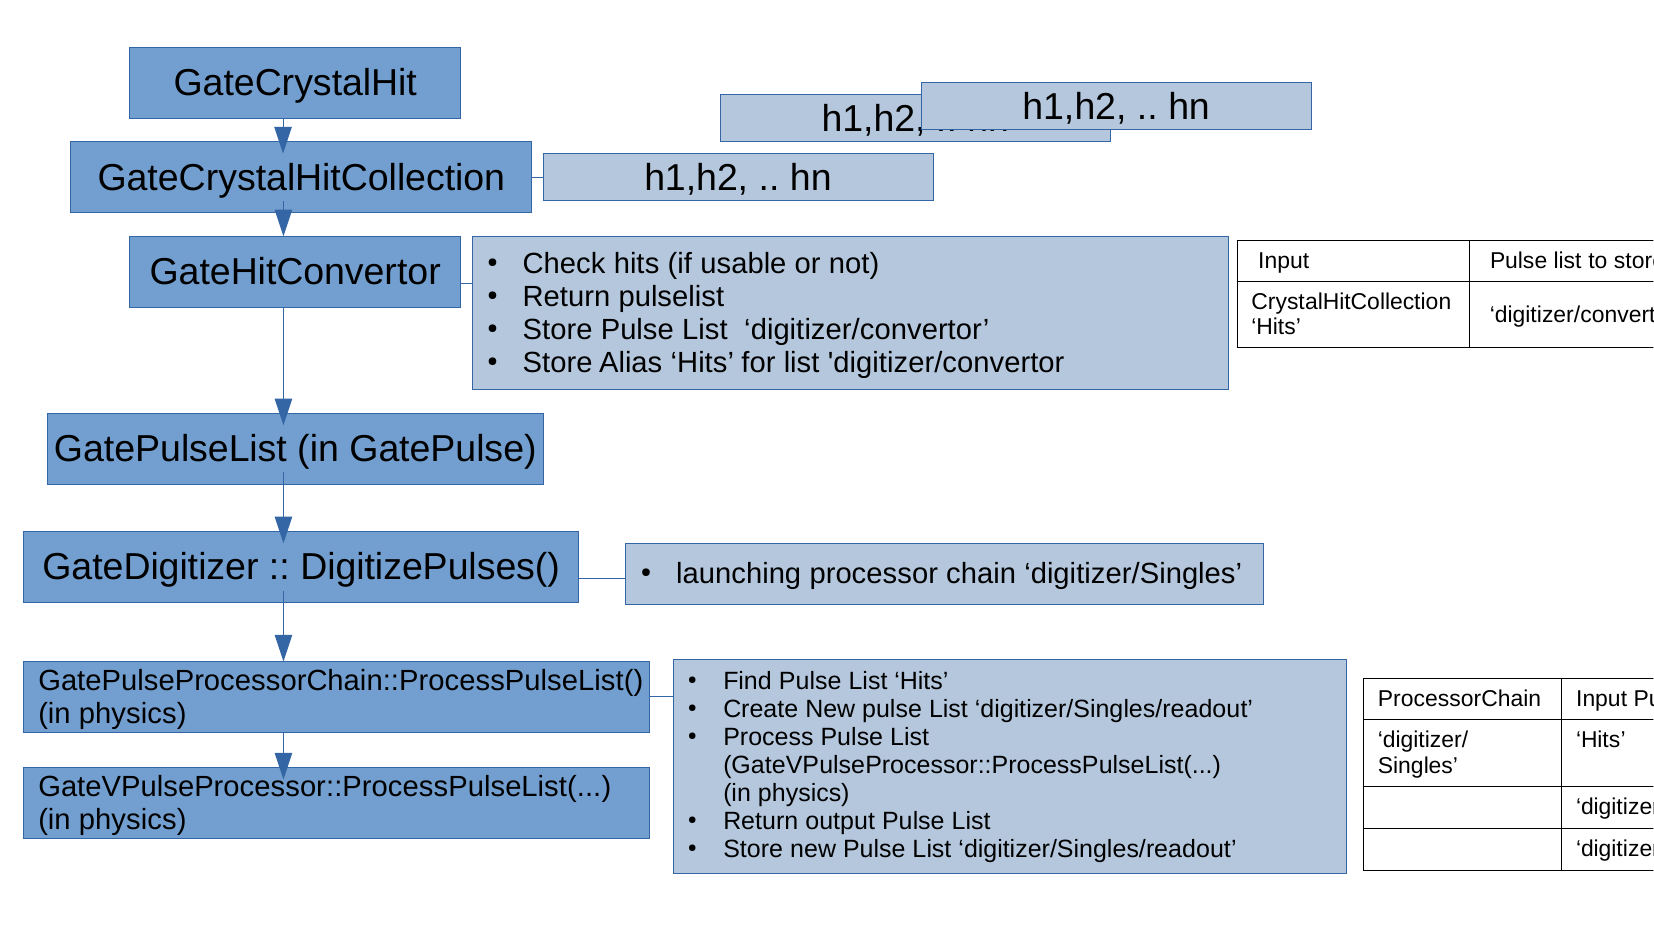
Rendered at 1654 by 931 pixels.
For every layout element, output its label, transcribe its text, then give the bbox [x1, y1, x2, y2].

text_box h1,h2, .. hn [720, 94, 1111, 142]
table_cell ‘digitizer/Singles/readout’ [1562, 829, 1654, 870]
table_cell ‘digitizer/convertor’ [1470, 282, 1654, 347]
text_box GateCrystalHit [129, 47, 461, 119]
text_box GateHitConvertor [129, 236, 461, 308]
table_header Pulse list to store [1470, 241, 1654, 281]
text_box GateCrystalHitCollection [70, 141, 532, 213]
text_box GateDigitizer :: DigitizePulses() [23, 531, 579, 603]
text_box h1,h2, .. hn [543, 153, 934, 201]
text_box GatePulseProcessorChain::ProcessPulseList() (in physics) [23, 661, 650, 733]
table_header Input [1238, 241, 1469, 281]
table_cell ‘Hits’ [1562, 720, 1654, 786]
table_cell ‘digitizer/Singles’ [1364, 720, 1561, 786]
text_box Check hits (if usable or not) Return pulselist Store Pulse List ‘digitizer/convertor’ Store Alias ‘Hits’ for list 'digitizer/convertor [472, 236, 1229, 390]
table_cell CrystalHitCollection ‘Hits’ [1238, 282, 1469, 347]
text_box GatePulseList (in GatePulse) [47, 413, 544, 485]
text_box Find Pulse List ‘Hits’ Create New pulse List ‘digitizer/Singles/readout’ Process Pulse List (GateVPulseProcessor::ProcessPulseList(...) (in physics) Return output Pulse List Store new Pulse List ‘digitizer/Singles/readout’ [673, 659, 1347, 874]
text_box GateVPulseProcessor::ProcessPulseList(...) (in physics) [23, 767, 650, 839]
table_header ProcessorChain [1364, 679, 1561, 719]
table_cell ‘digitizer/Singles/adder’ [1562, 787, 1654, 828]
table_header Input PulseList [1562, 679, 1654, 719]
table_cell [1364, 787, 1561, 828]
text_box h1,h2, .. hn [921, 82, 1312, 130]
text_box launching processor chain ‘digitizer/Singles’ [625, 543, 1264, 605]
table_cell [1364, 829, 1561, 870]
